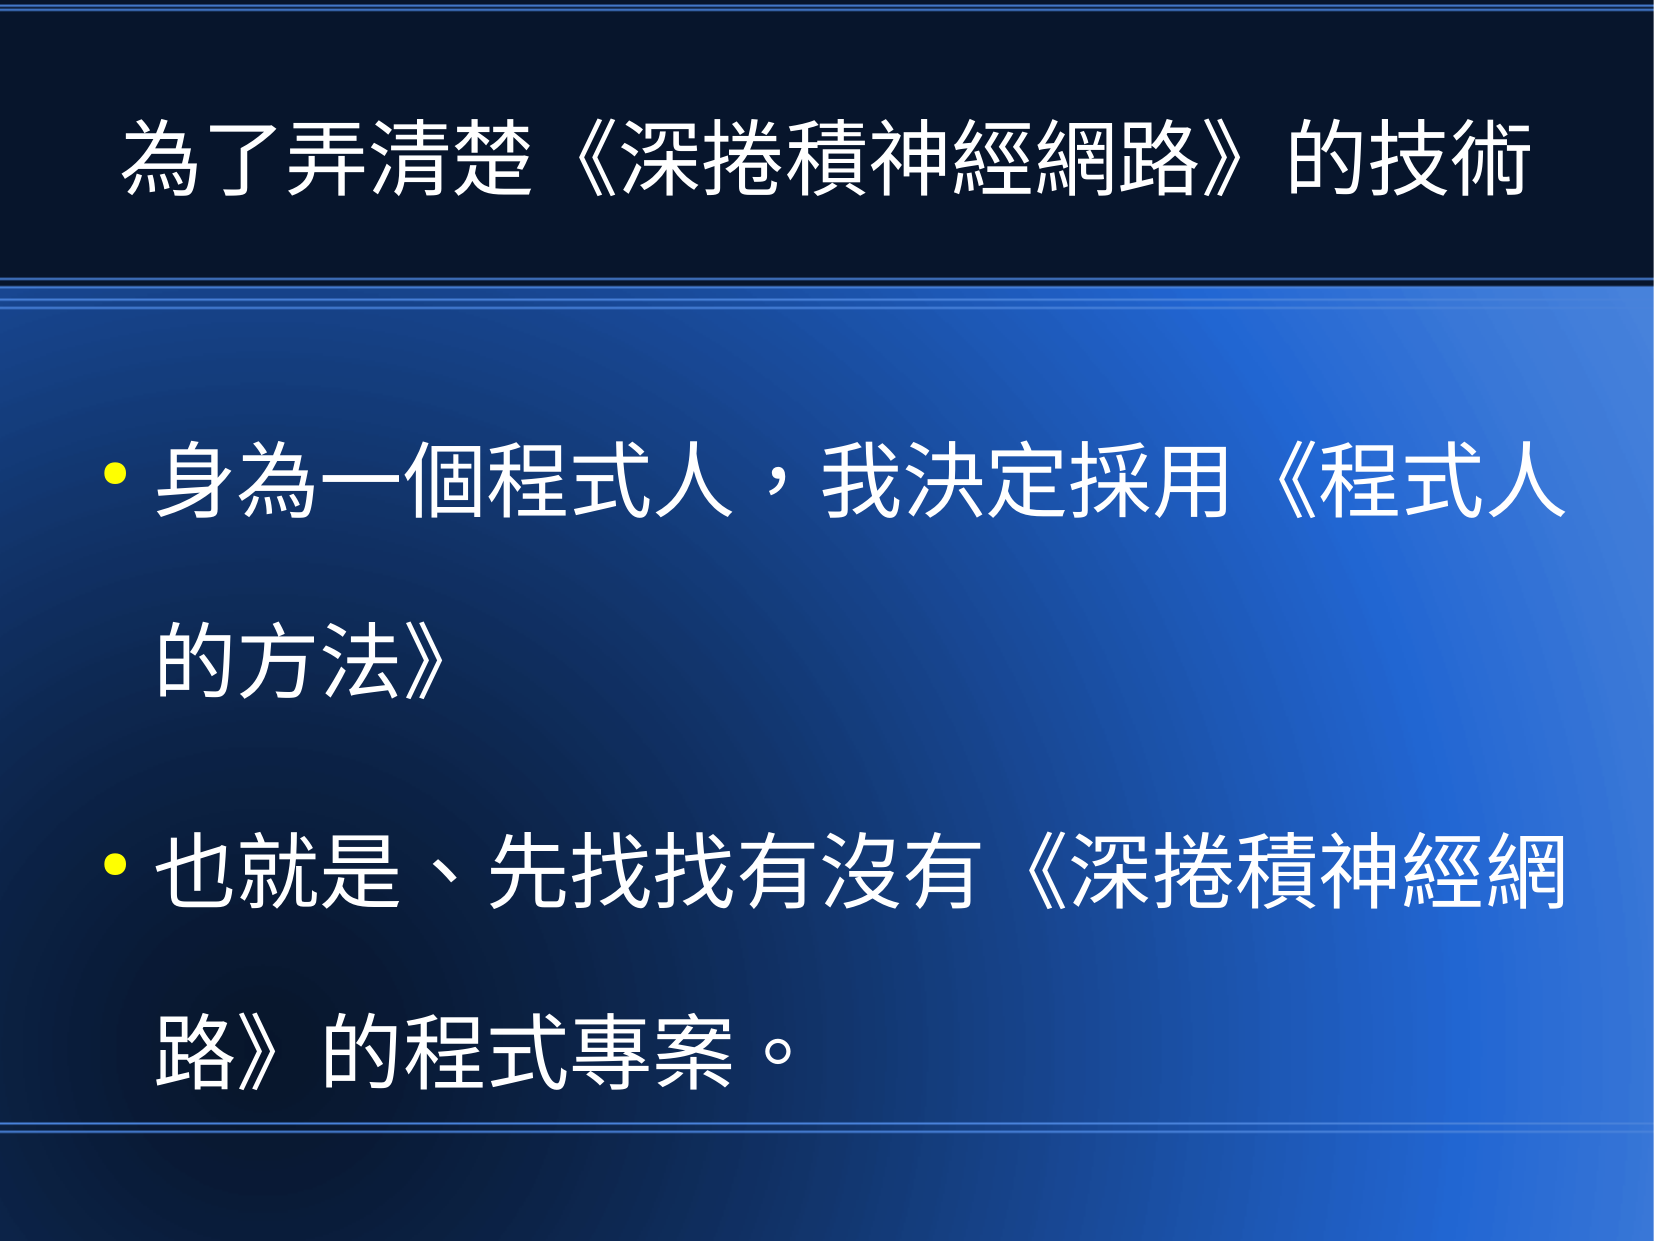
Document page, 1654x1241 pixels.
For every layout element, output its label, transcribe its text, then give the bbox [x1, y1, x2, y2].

title 為了弄清楚《深捲積神經網路》的技術 [82, 49, 1571, 257]
list 身為一個程式人，我決定採用《程式人的方法》 也就是、先找找有沒有《深捲積神經網路》的程式專案。 [82, 355, 1571, 1241]
picture [0, 0, 1654, 1241]
